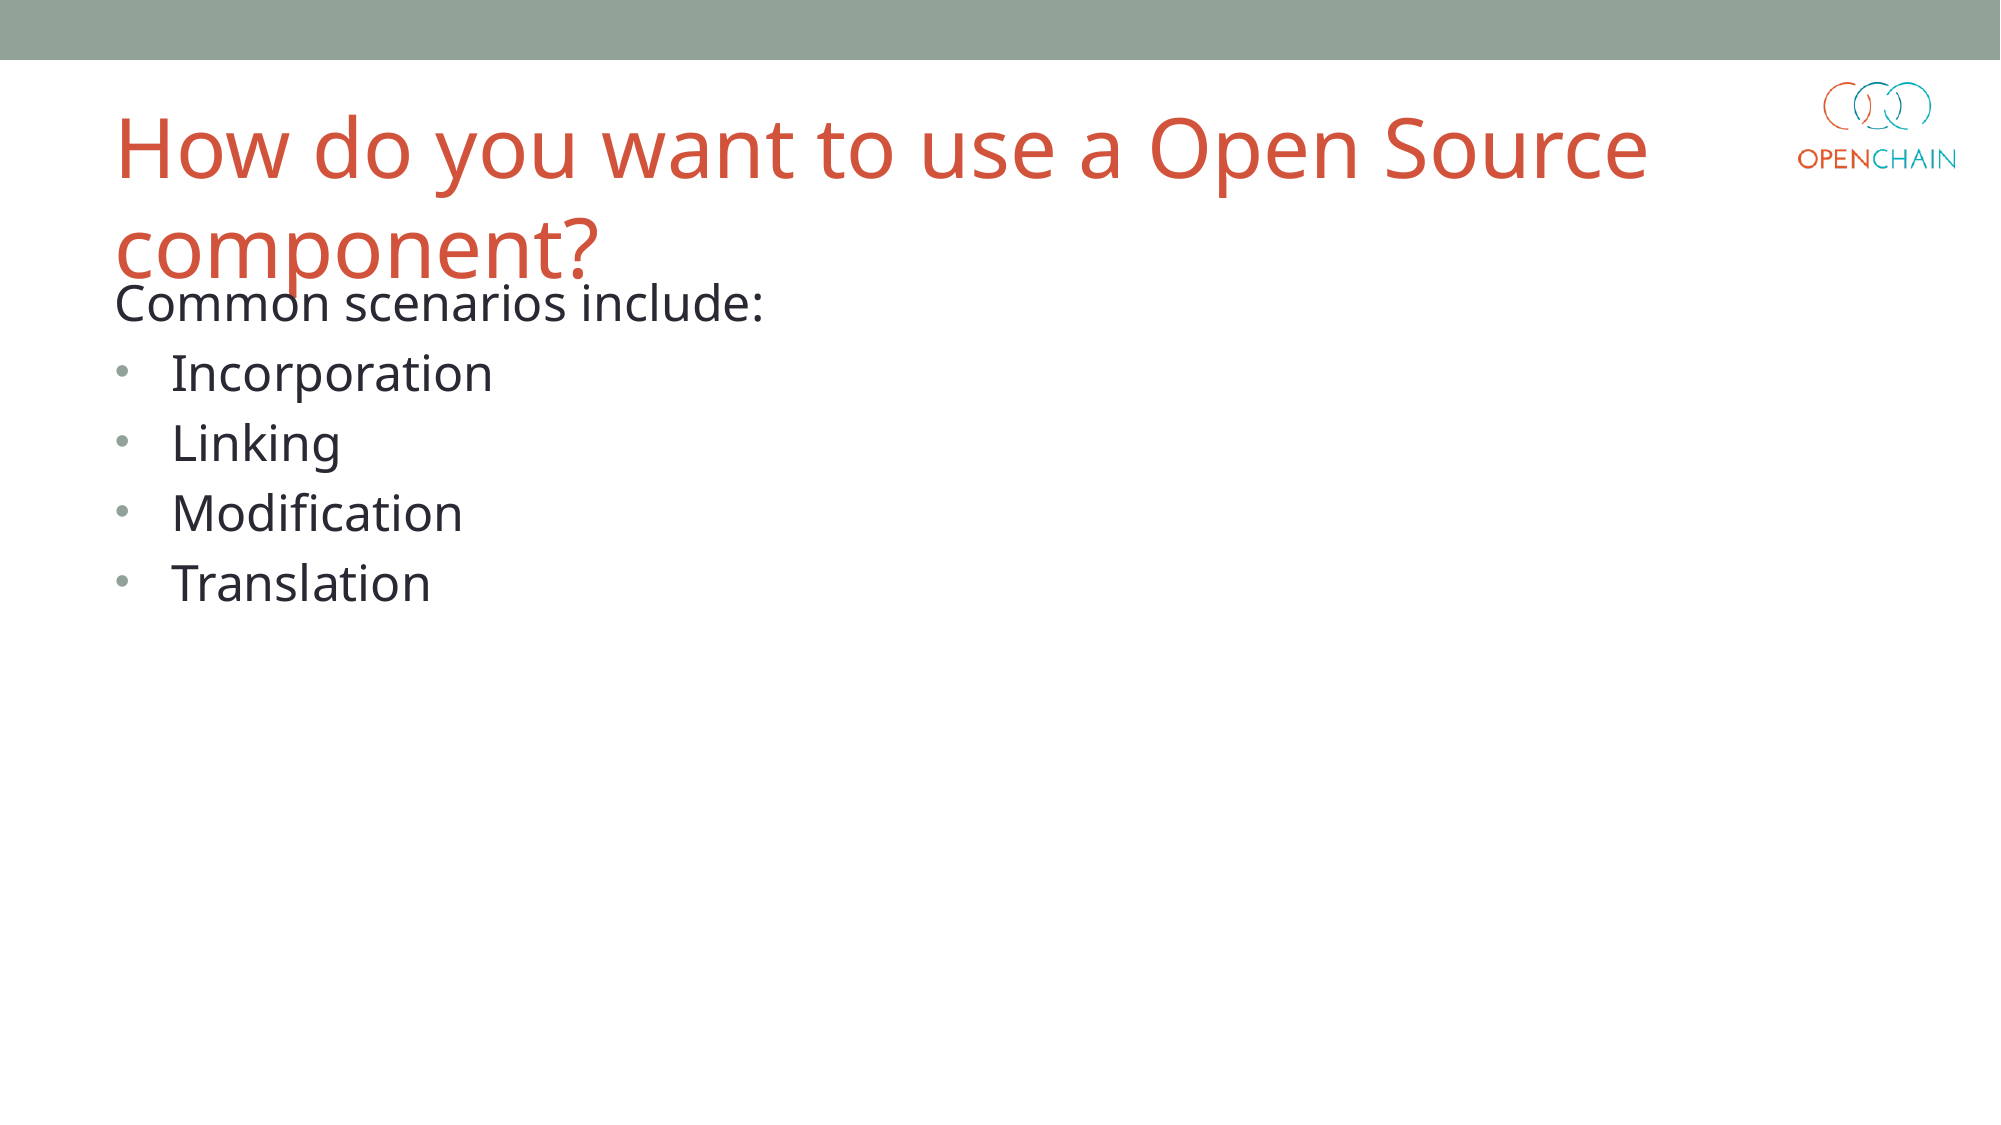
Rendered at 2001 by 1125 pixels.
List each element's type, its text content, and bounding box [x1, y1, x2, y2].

text_box How do you want to use a Open Source component? [100, 88, 1900, 250]
text_box Common scenarios include: Incorporation Linking Modification Translation [100, 264, 1900, 1064]
